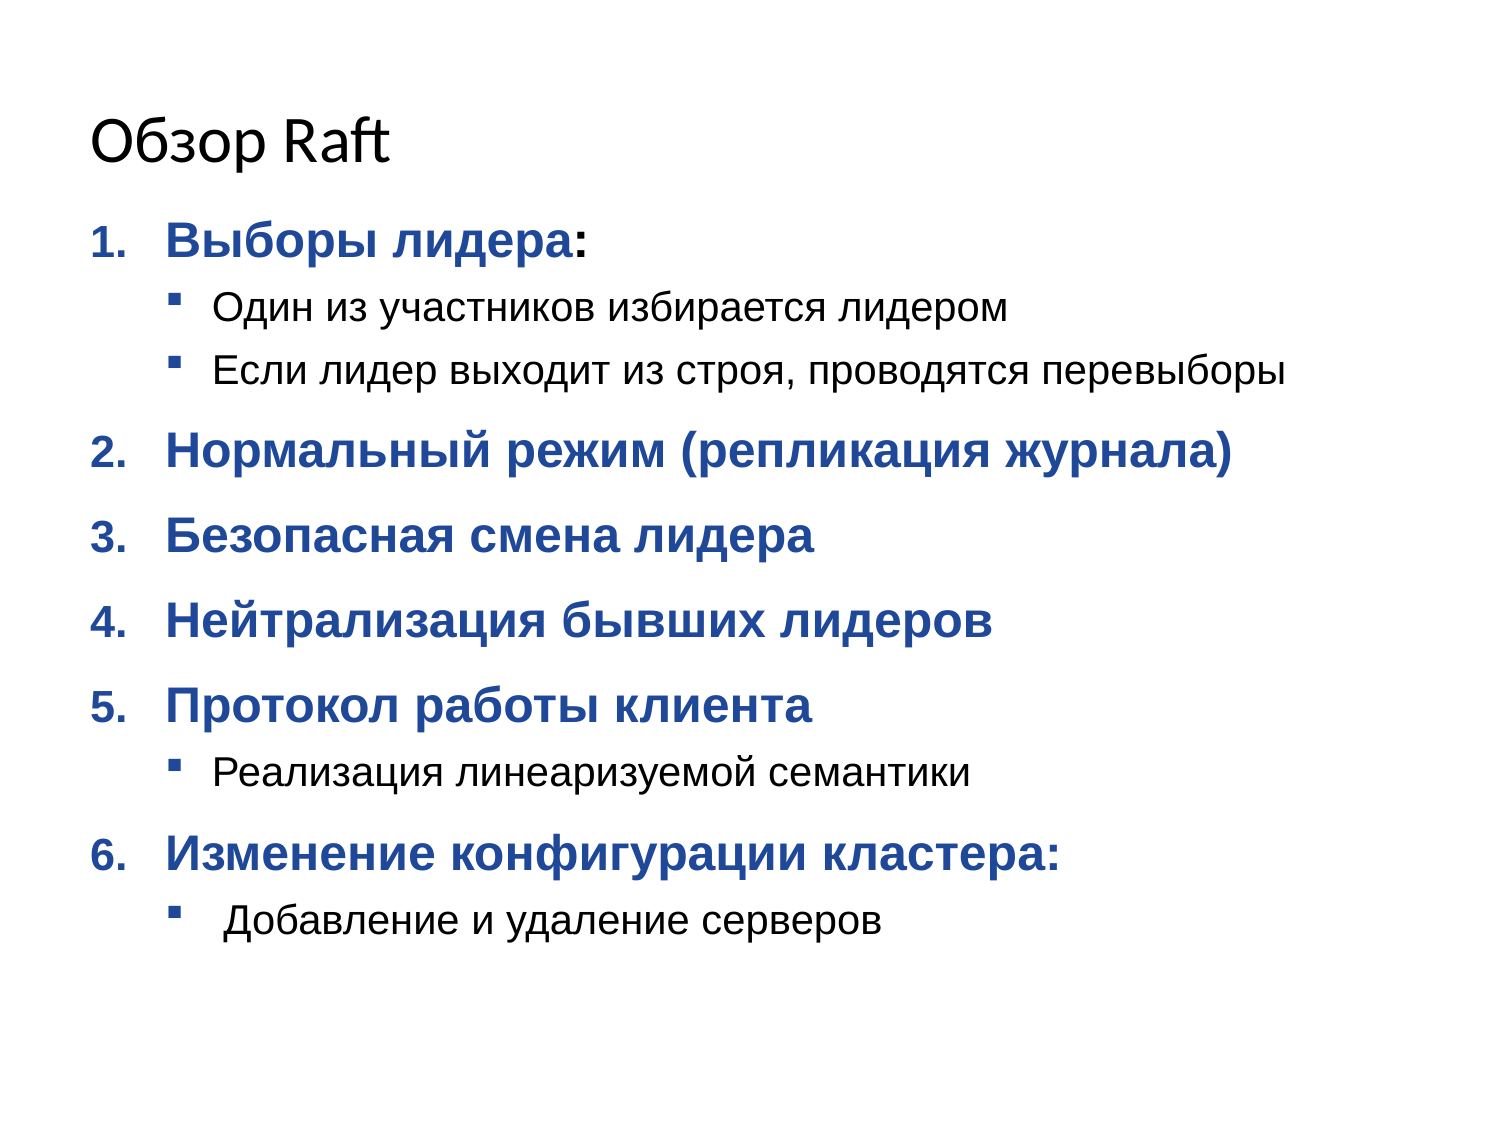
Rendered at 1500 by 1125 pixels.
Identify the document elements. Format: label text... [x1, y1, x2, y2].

list Выборы лидера: Один из участников избирается лидером Если лидер выходит из строя, проводятся перевыборы Нормальный режим (репликация журнала) Безопасная смена лидера Нейтрализация бывших лидеров Протокол работы клиента Реализация линеаризуемой семантики Изменение конфигурации кластера: Добавление и удаление серверов [75, 200, 1425, 1005]
title Обзор Raft [75, 85, 1425, 186]
